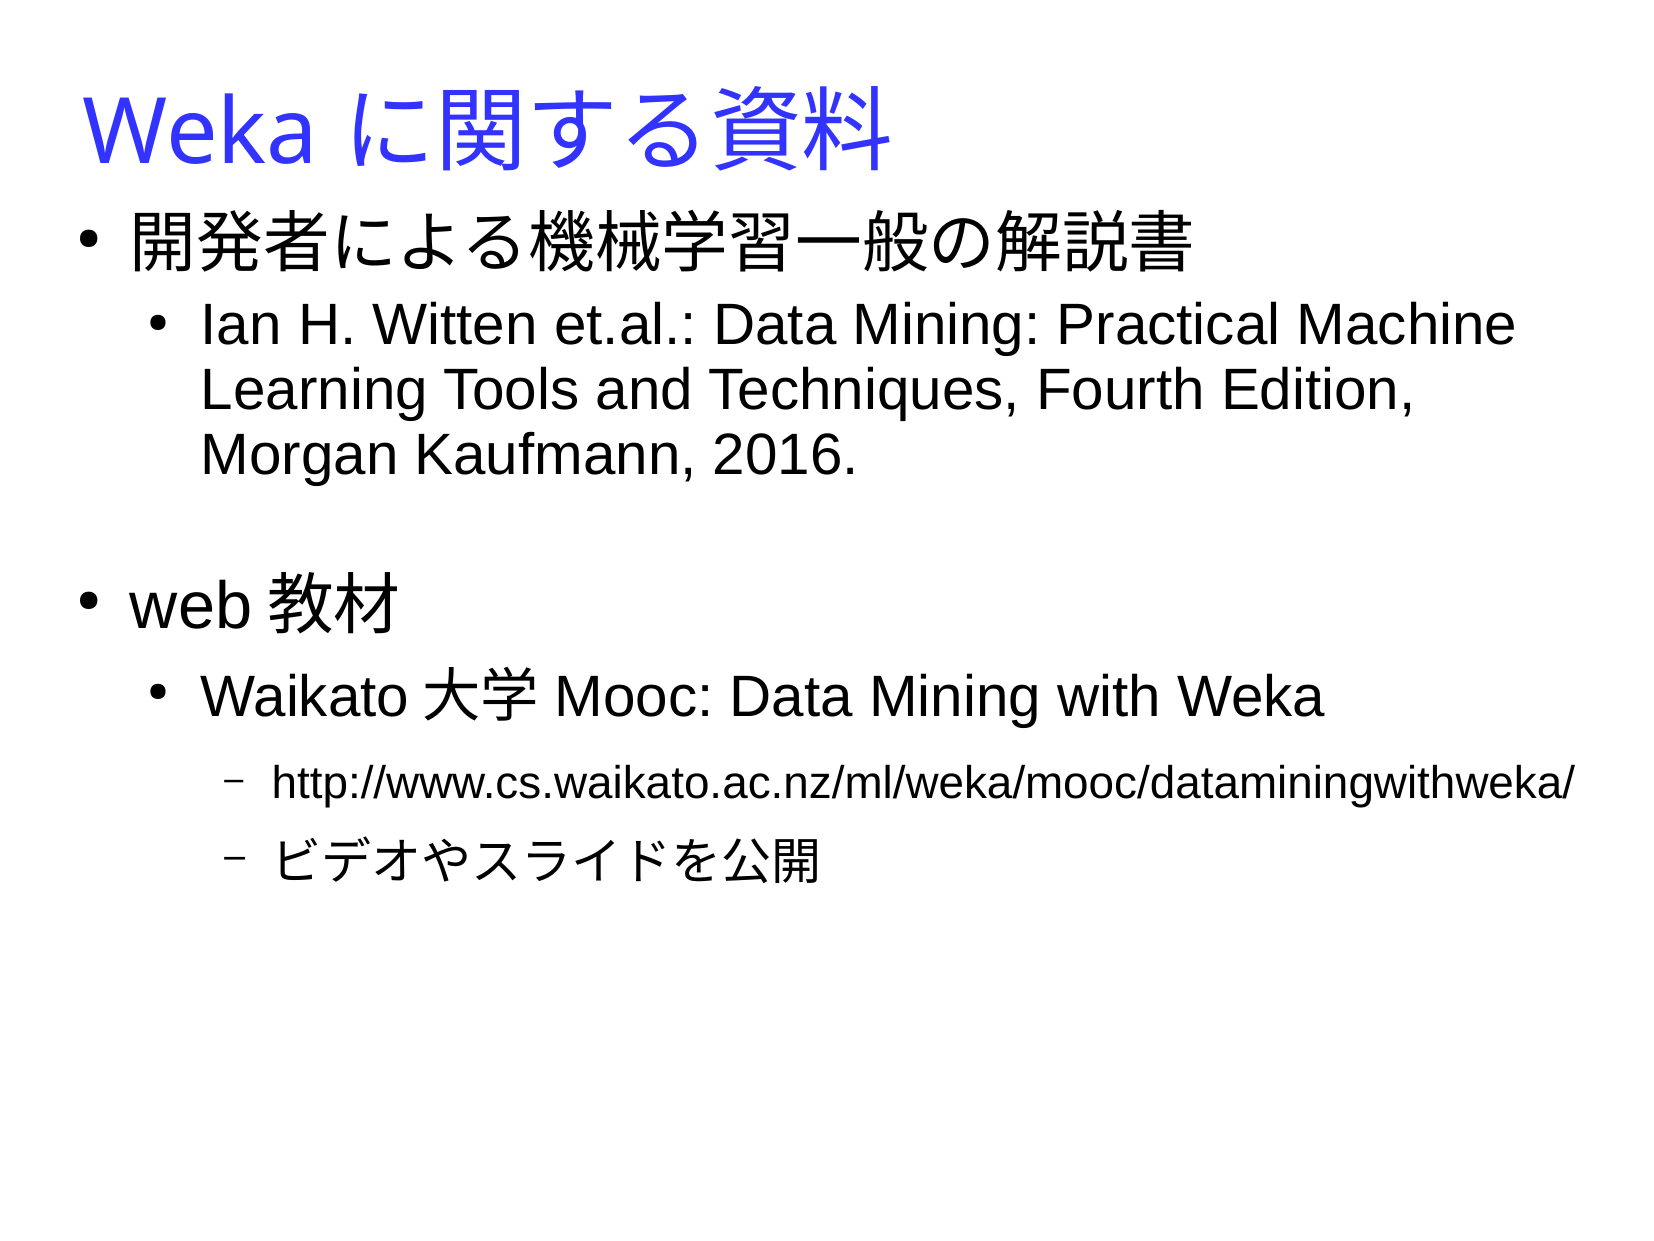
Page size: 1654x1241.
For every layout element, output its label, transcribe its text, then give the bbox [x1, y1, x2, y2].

list 開発者による機械学習一般の解説書 Ian H. Witten et.al.: Data Mining: Practical Machine Learning Tools and Techniques, Fourth Edition, Morgan Kaufmann, 2016. web教材 Waikato大学Mooc: Data Mining with Weka http://www.cs.waikato.ac.nz/ml/weka/mooc/dataminingwithweka/ ビデオやスライドを公開 [59, 194, 1595, 1182]
title Wekaに関する資料 [82, 49, 1571, 194]
